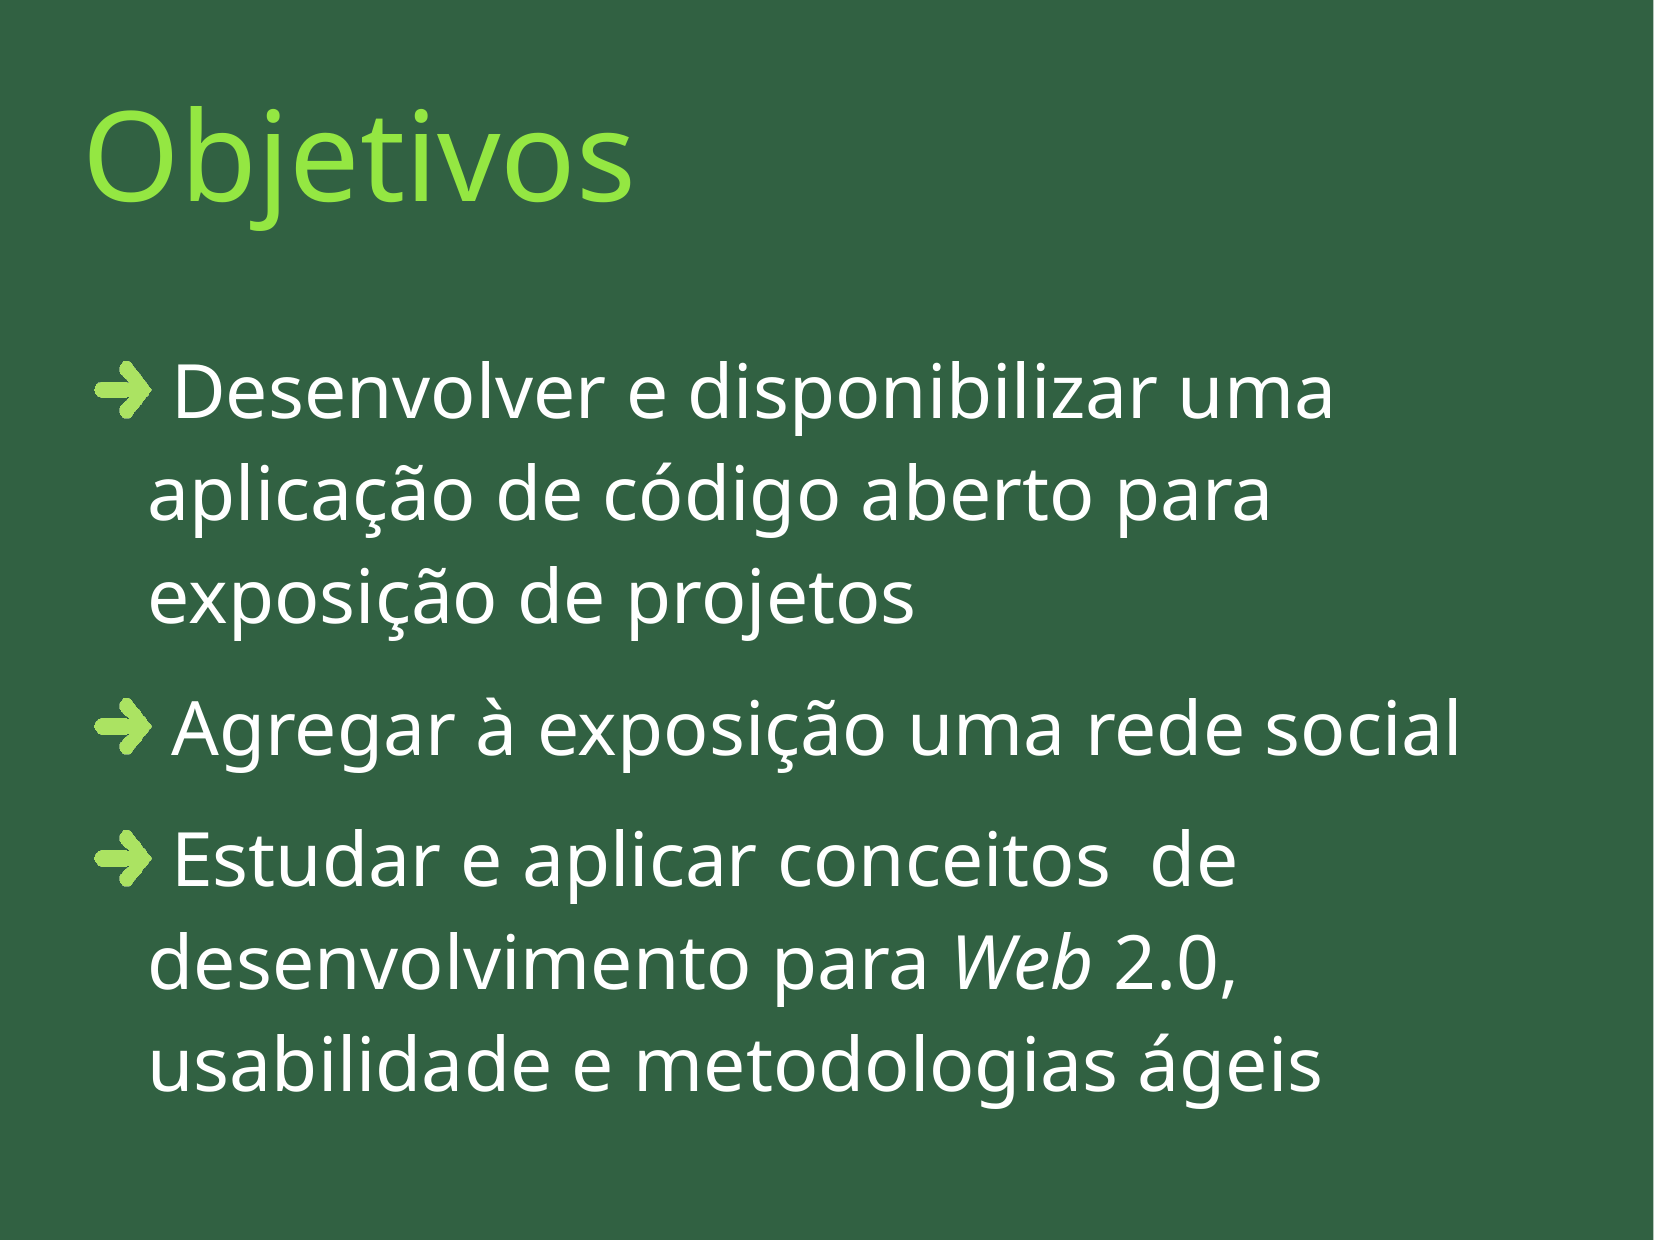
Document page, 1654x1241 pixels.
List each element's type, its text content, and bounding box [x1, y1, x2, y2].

title Objetivos [82, 49, 1571, 257]
list Desenvolver e disponibilizar uma aplicação de código aberto para exposição de projetos Agregar à exposição uma rede social Estudar e aplicar conceitos de desenvolvimento para Web 2.0, usabilidade e metodologias ágeis [76, 338, 1565, 1034]
